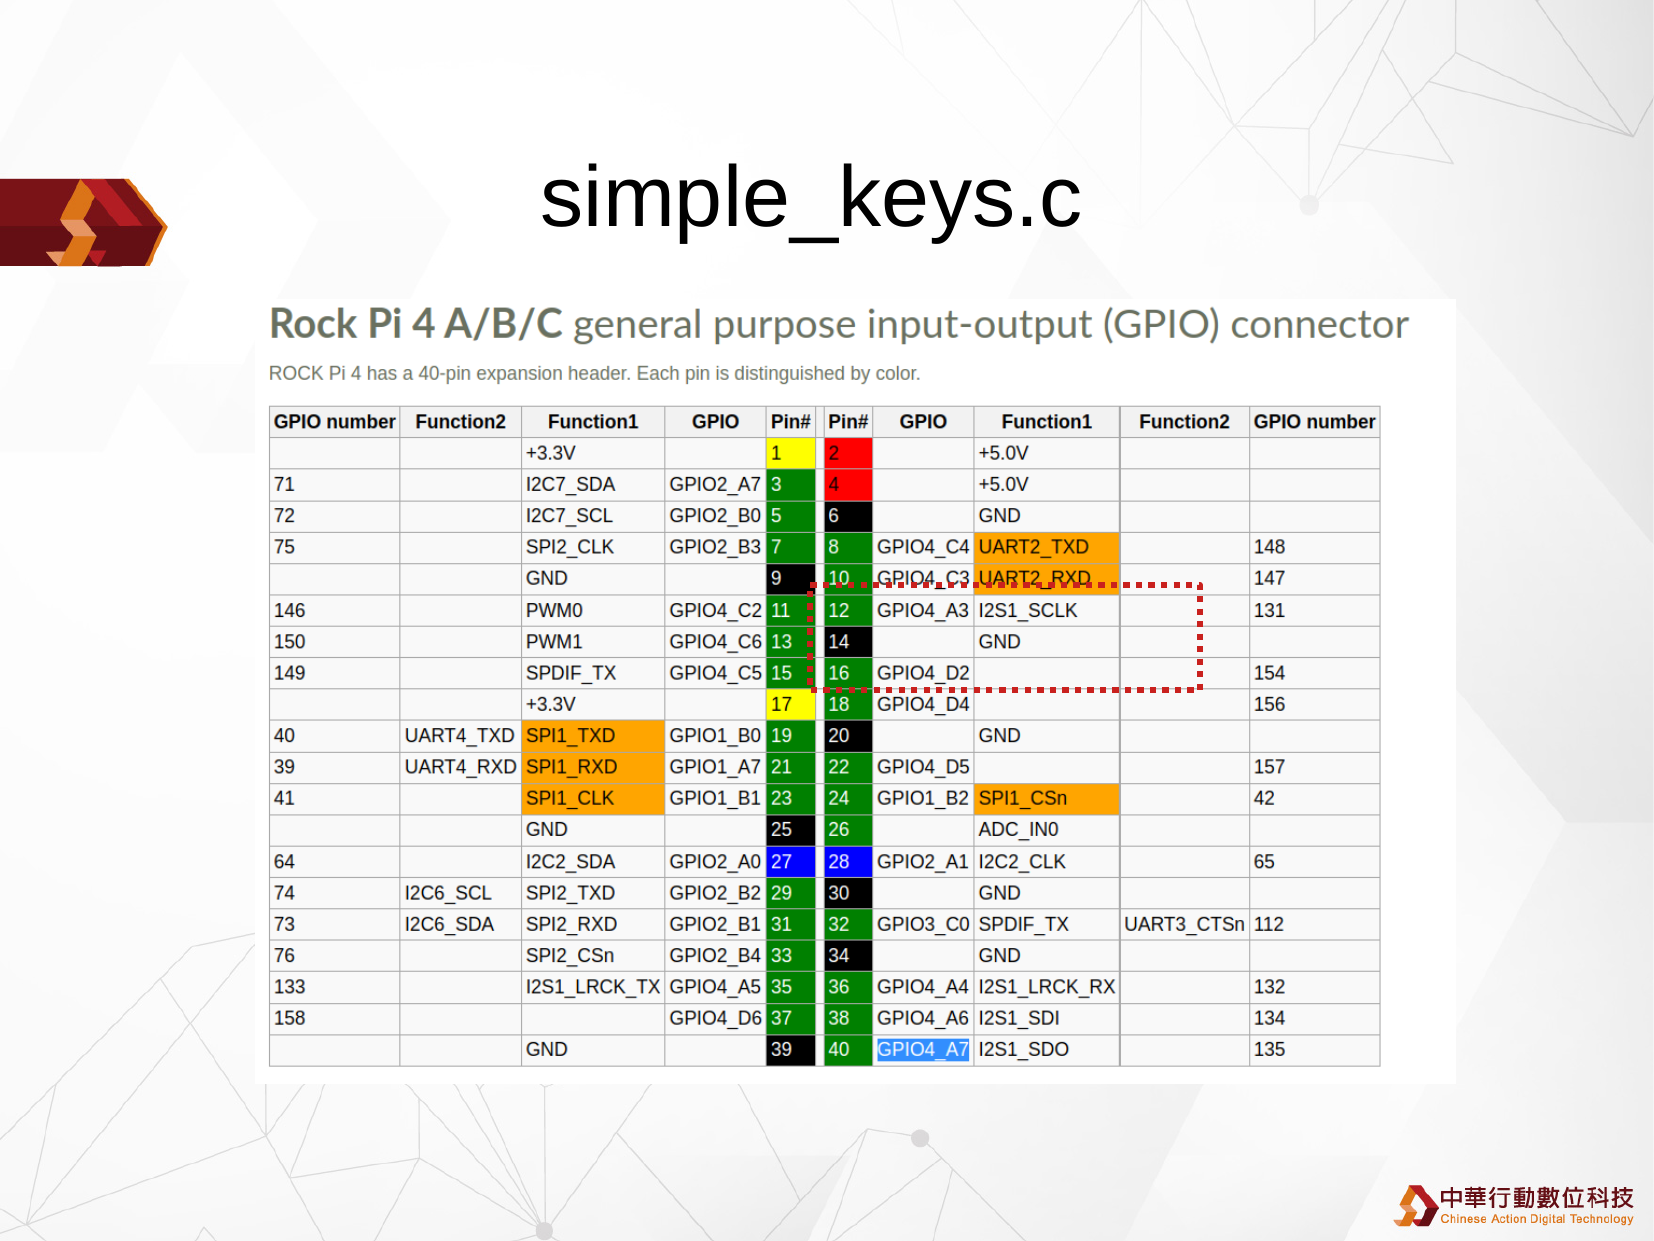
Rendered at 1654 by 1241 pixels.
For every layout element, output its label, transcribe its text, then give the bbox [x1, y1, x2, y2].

title simple_keys.c [118, 112, 1506, 281]
picture [0, 0, 1654, 1241]
